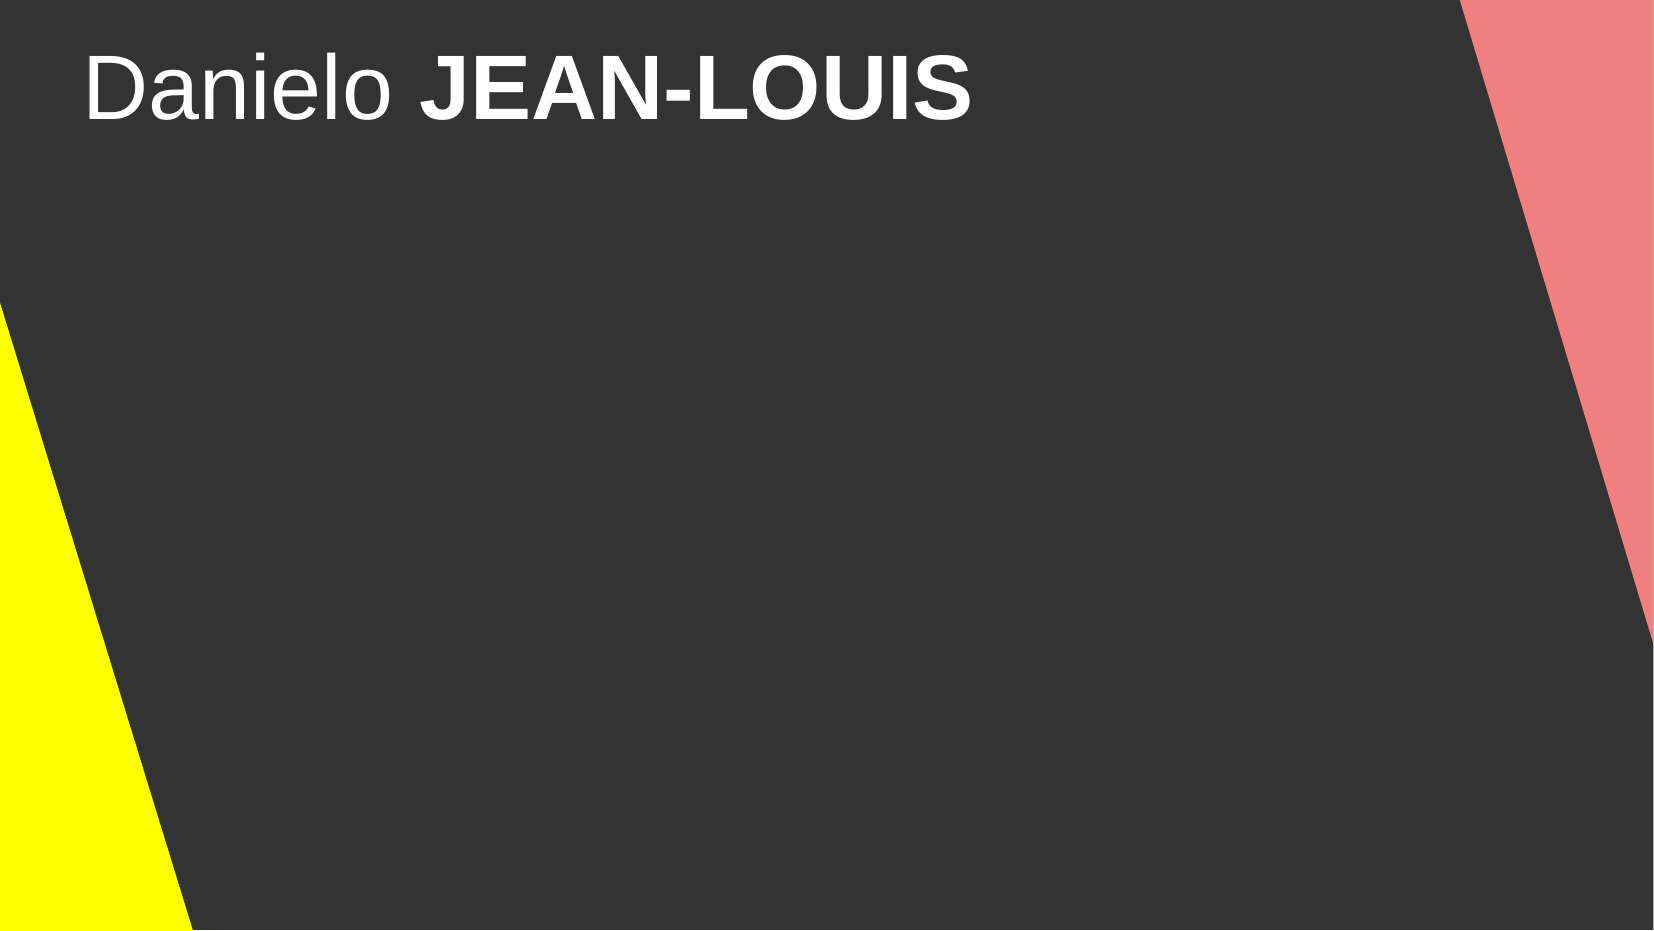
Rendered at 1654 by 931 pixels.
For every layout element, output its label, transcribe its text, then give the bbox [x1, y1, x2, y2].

text_box [1459, 0, 1654, 647]
subtitle Danielo JEAN-LOUIS [82, 36, 1532, 242]
text_box [0, 302, 194, 931]
